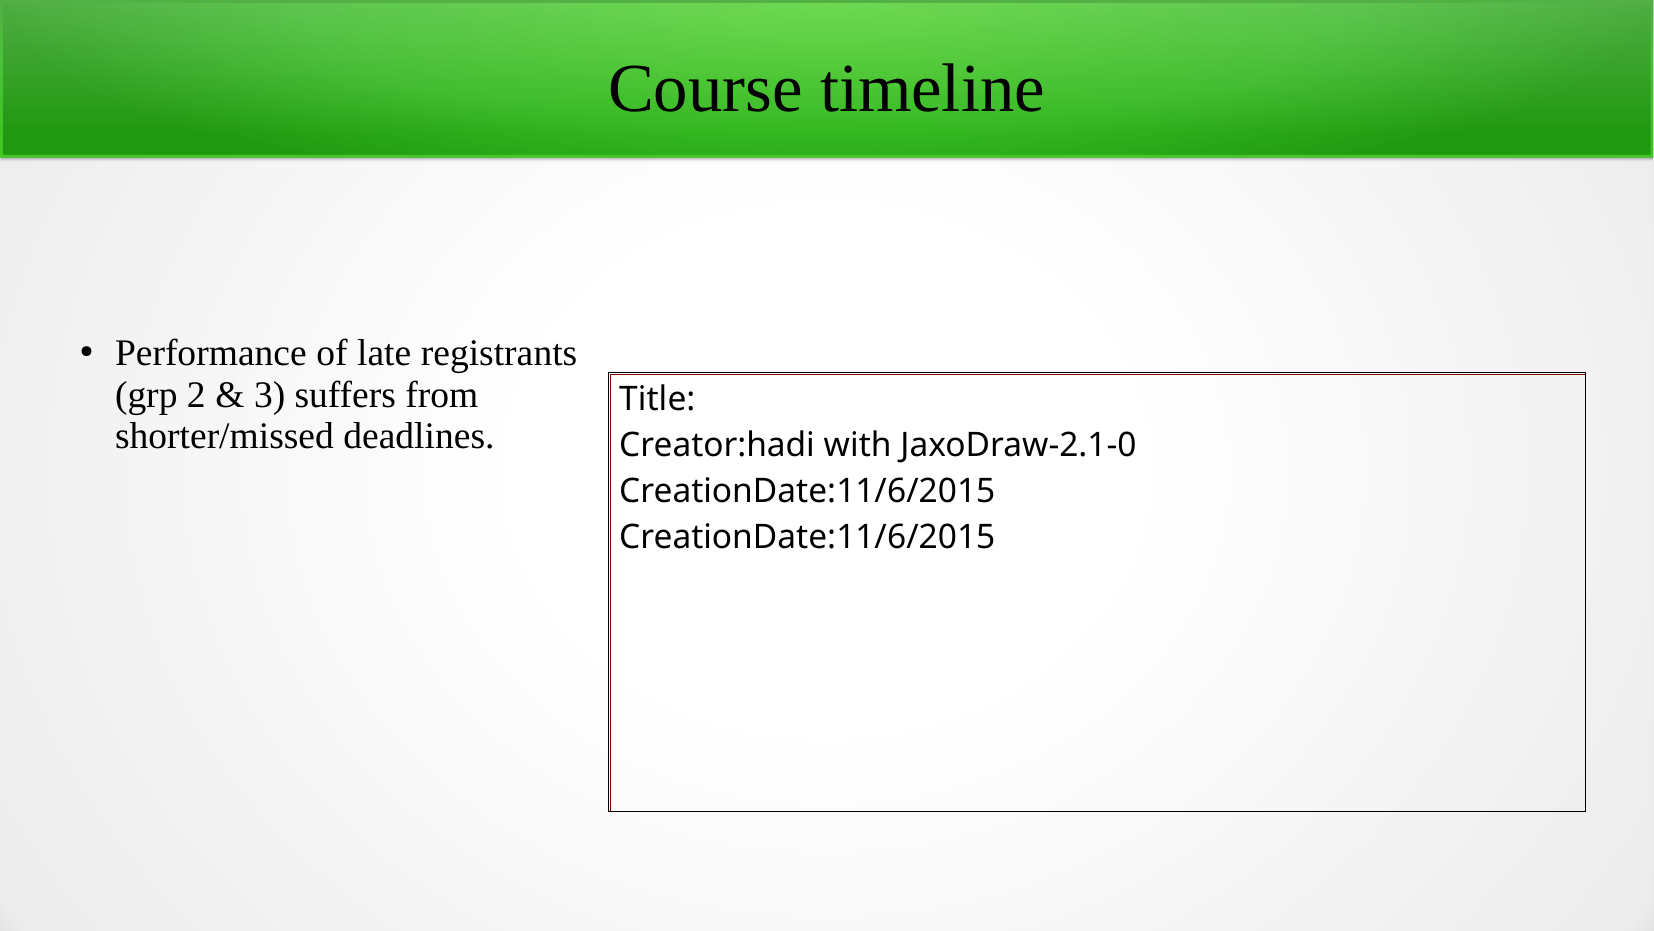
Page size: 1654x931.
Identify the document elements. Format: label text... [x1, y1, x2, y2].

title Course timeline [82, 35, 1571, 142]
text_box Performance of late registrants (grp 2 & 3) suffers from shorter/missed deadlines. [64, 324, 597, 680]
picture [608, 372, 1586, 812]
